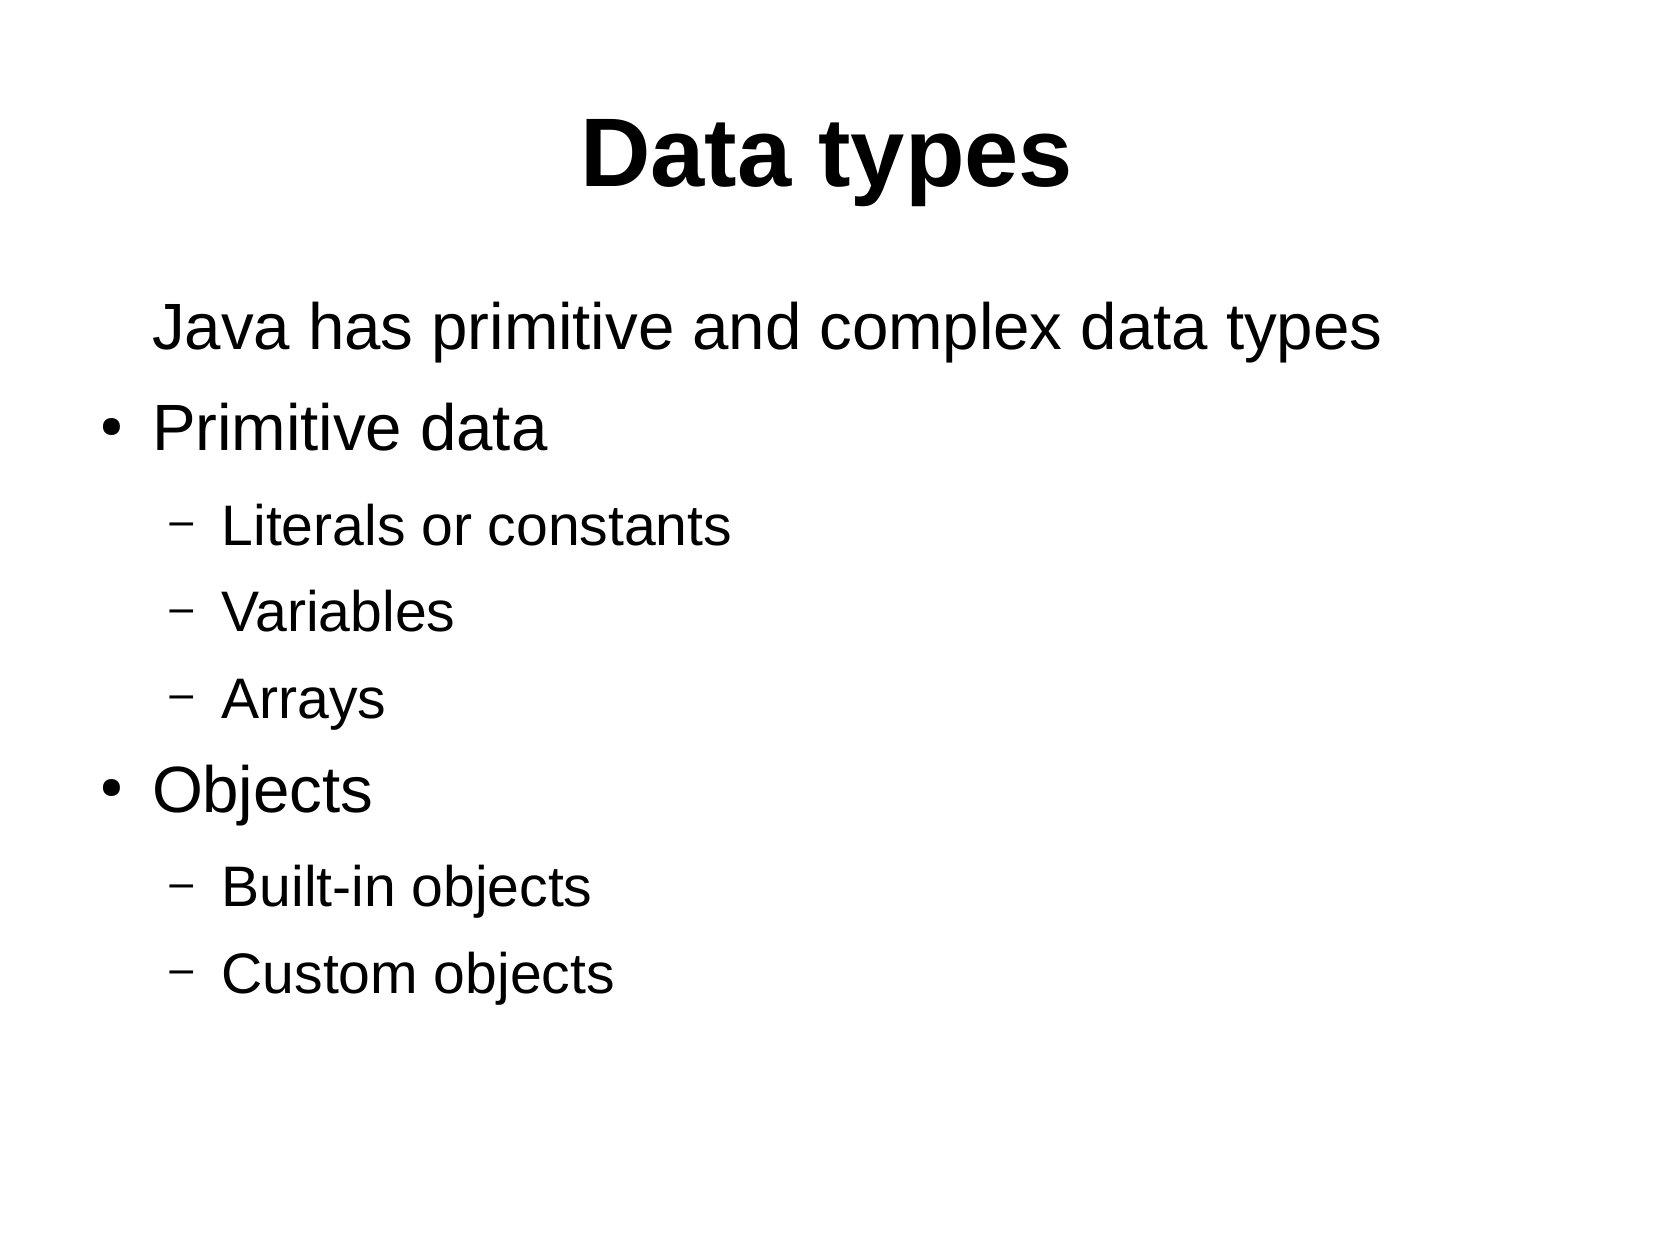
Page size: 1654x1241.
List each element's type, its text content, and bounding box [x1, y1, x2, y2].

list Java has primitive and complex data types Primitive data Literals or constants Variables Arrays Objects Built-in objects Custom objects [82, 290, 1538, 1010]
title Data types [82, 49, 1571, 257]
